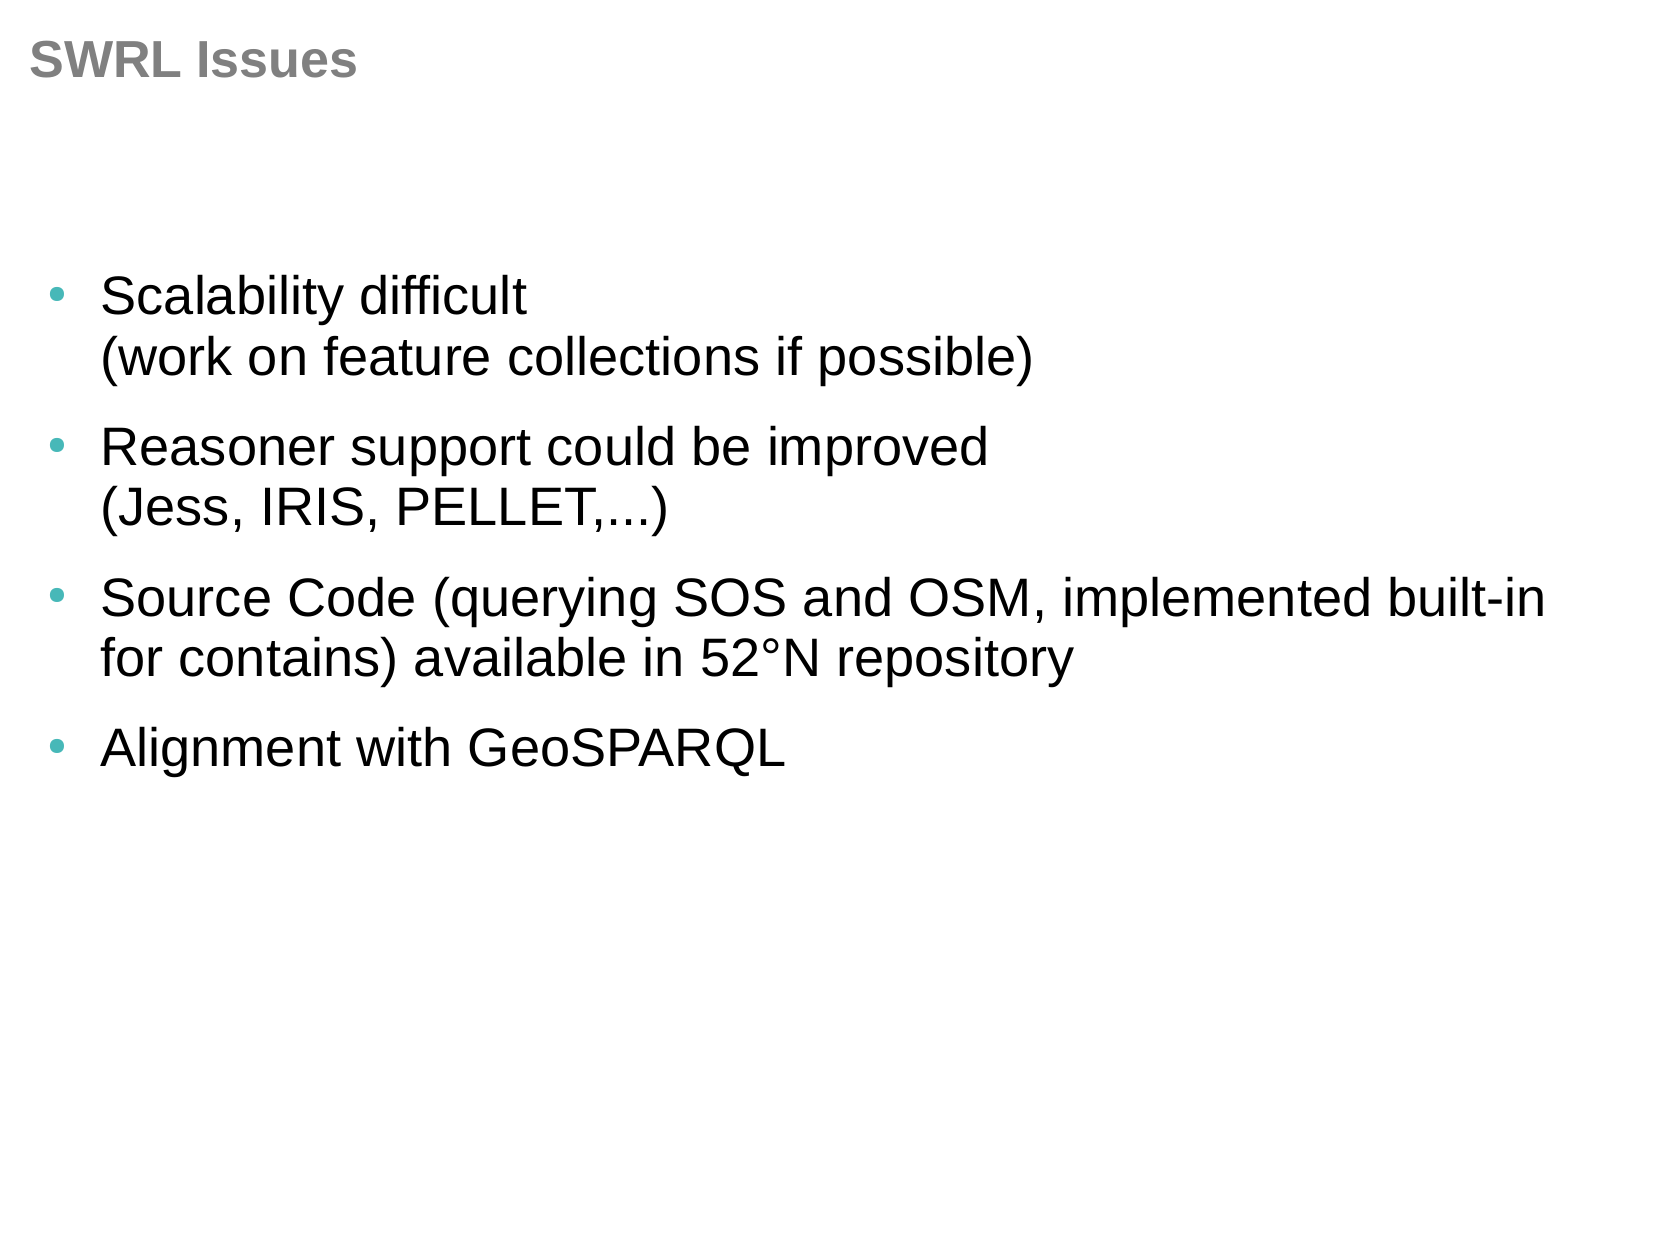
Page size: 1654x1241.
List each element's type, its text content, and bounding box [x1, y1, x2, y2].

list Scalability difficult (work on feature collections if possible) Reasoner support could be improved (Jess, IRIS, PELLET,...) Source Code (querying SOS and OSM, implemented built-in for contains) available in 52°N repository Alignment with GeoSPARQL [29, 265, 1625, 1085]
title SWRL Issues [29, 0, 1459, 119]
